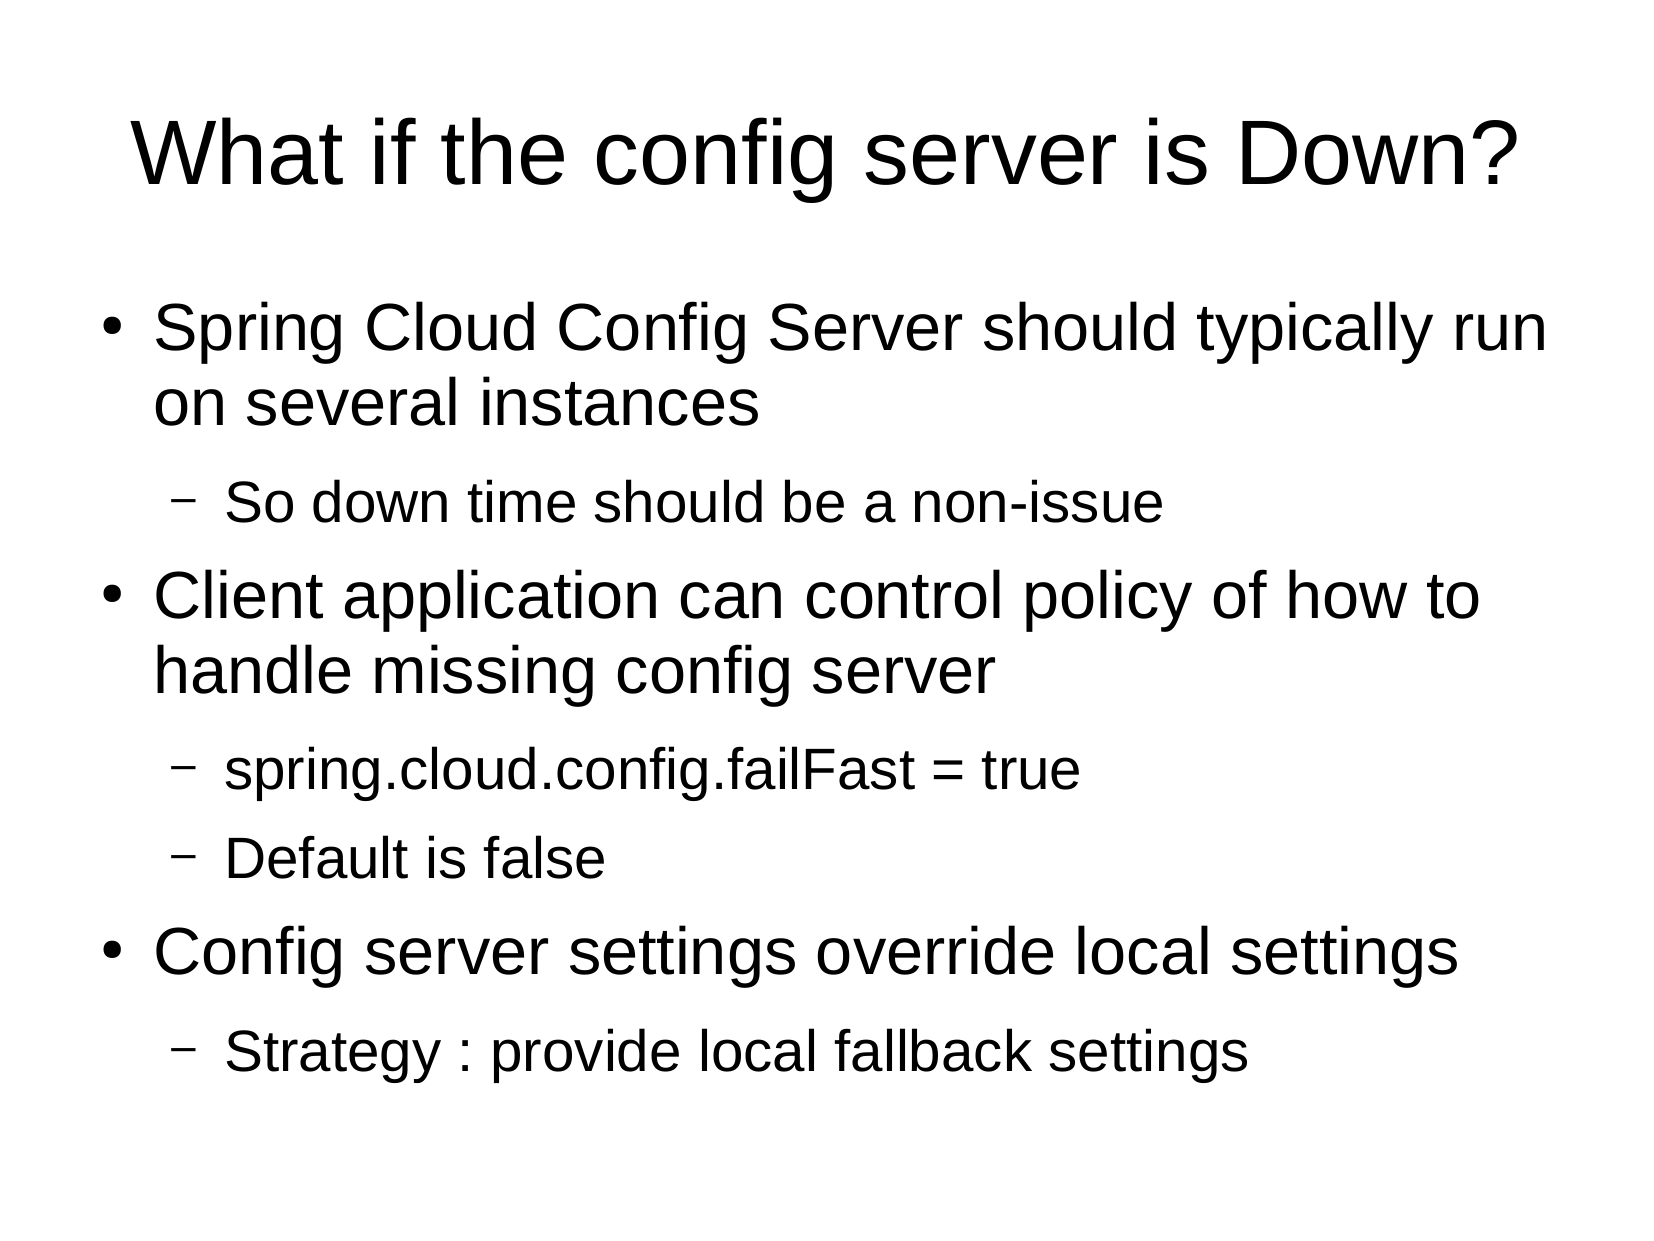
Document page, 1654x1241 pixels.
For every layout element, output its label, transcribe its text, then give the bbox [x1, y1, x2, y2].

list Spring Cloud Config Server should typically run on several instances So down time should be a non-issue Client application can control policy of how to handle missing config server spring.cloud.config.failFast = true Default is false Config server settings override local settings Strategy : provide local fallback settings [82, 290, 1571, 1109]
title What if the config server is Down? [82, 49, 1571, 257]
